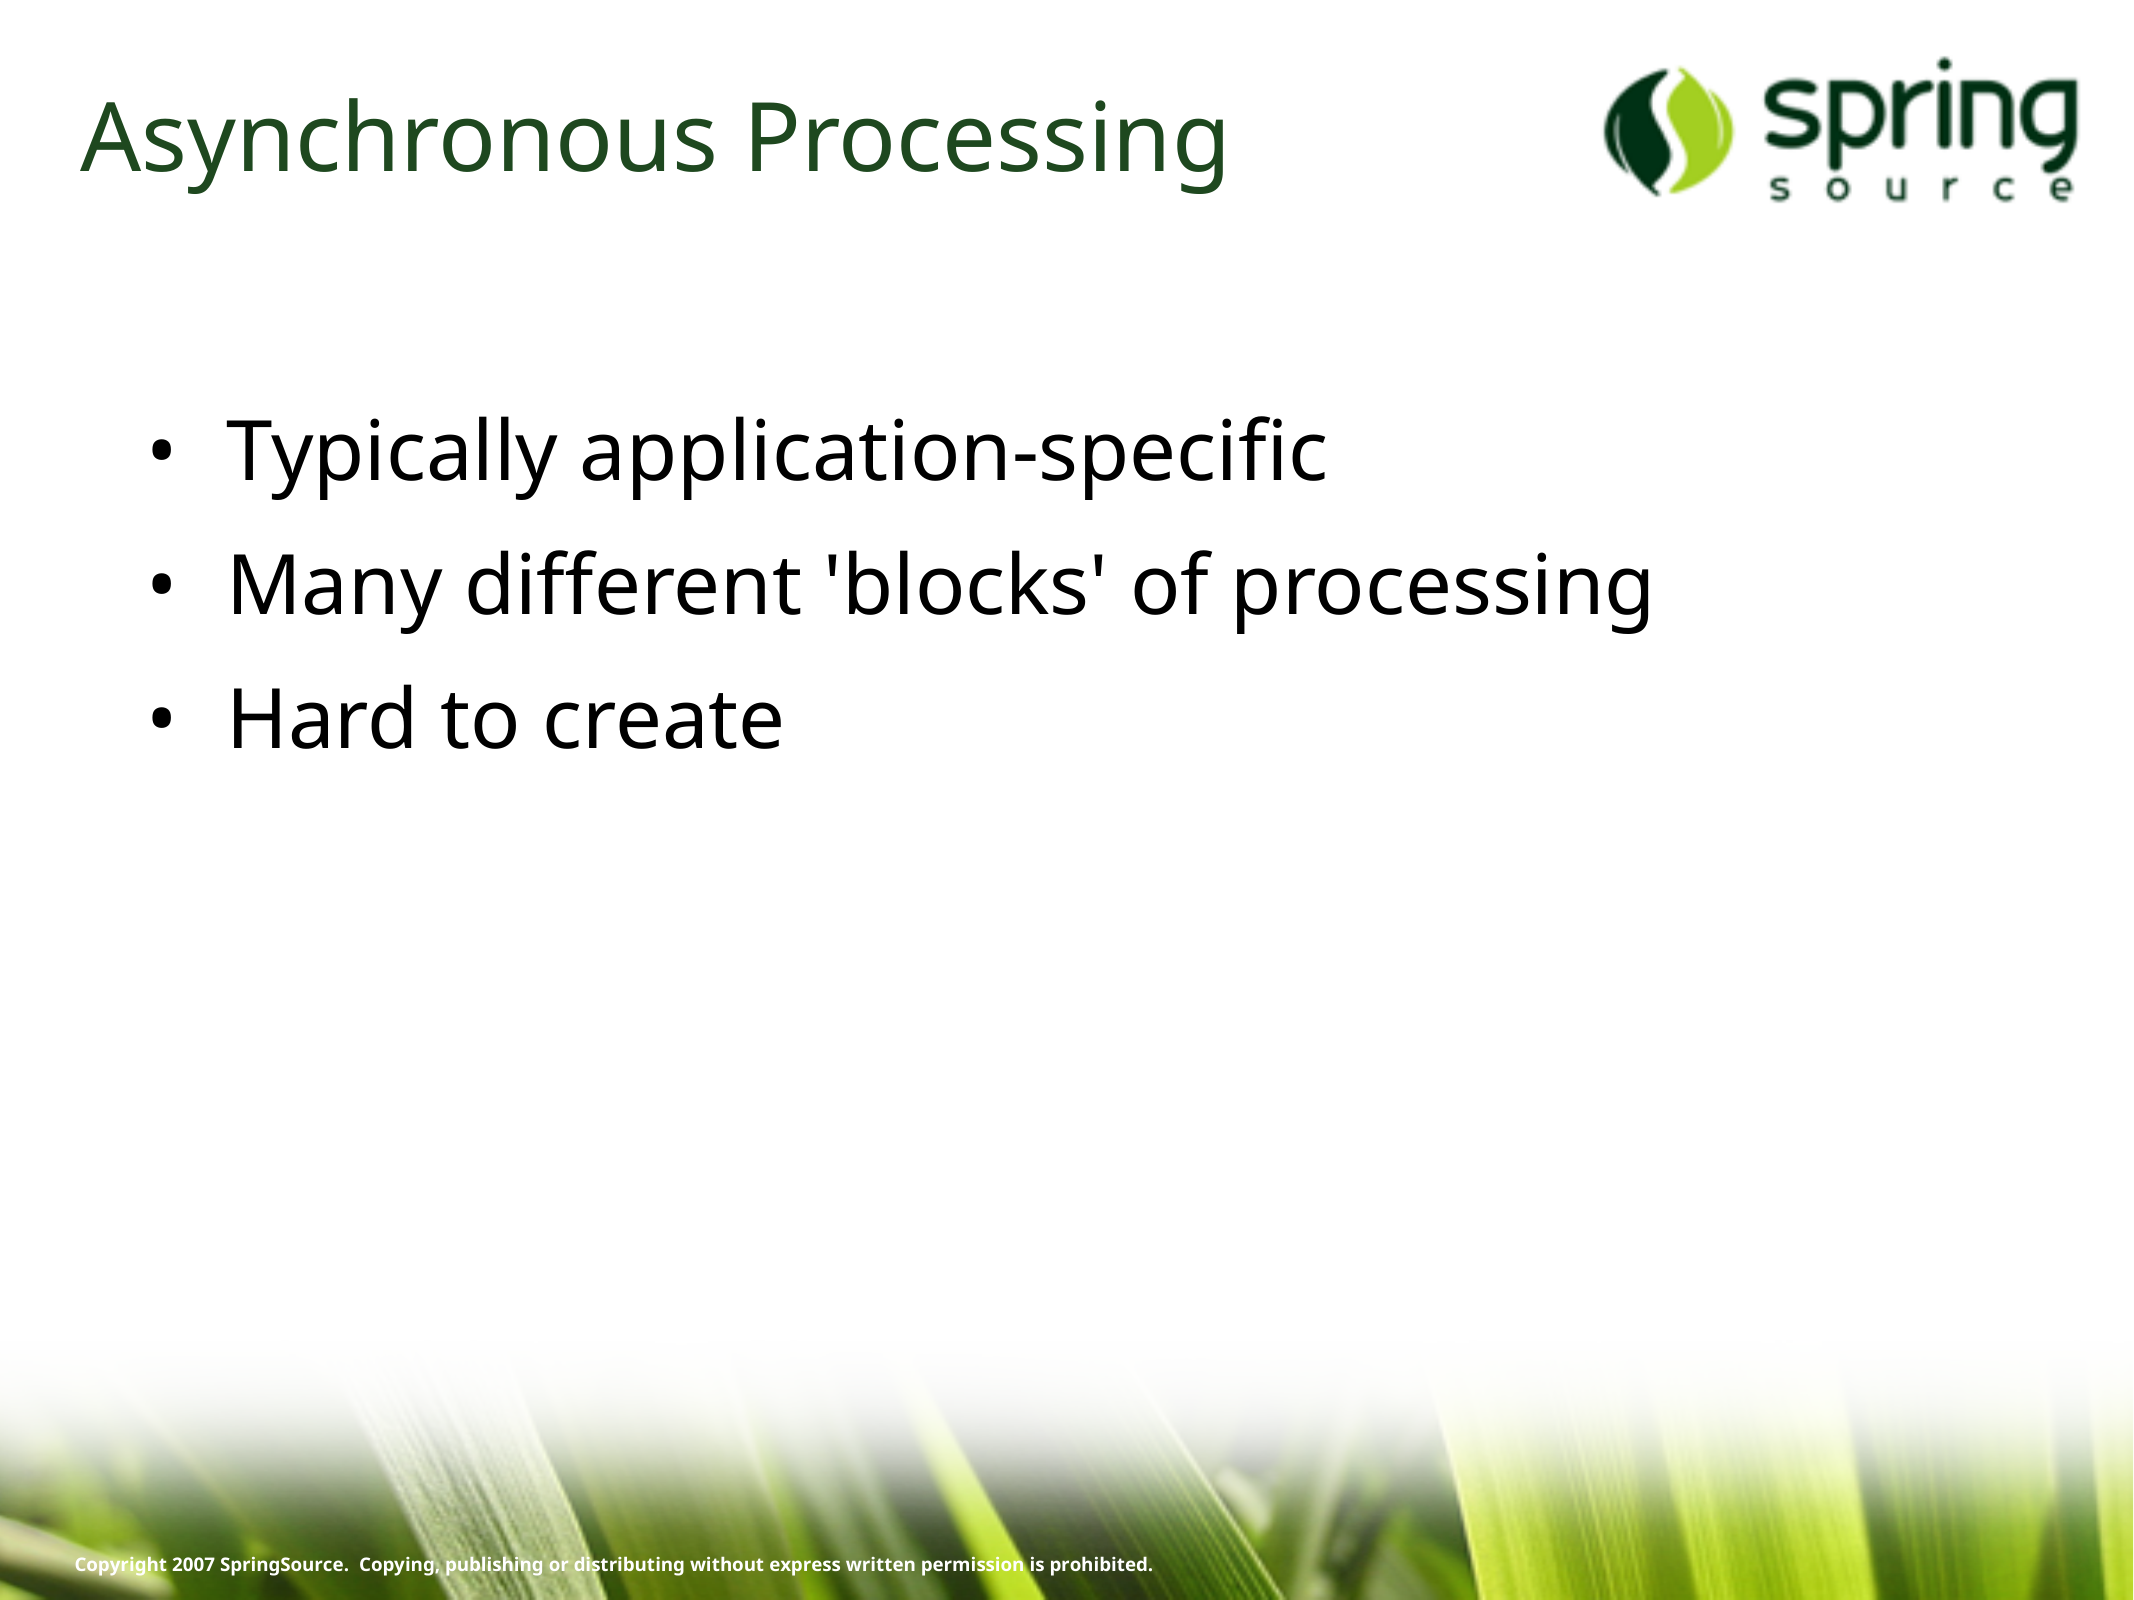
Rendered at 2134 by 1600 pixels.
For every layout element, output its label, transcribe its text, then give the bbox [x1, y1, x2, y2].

list Typically application-specific Many different 'blocks' of processing Hard to create [146, 391, 1982, 1319]
picture [0, 1340, 2134, 1600]
picture [1555, 46, 2134, 224]
title Asynchronous Processing [80, 16, 1548, 253]
